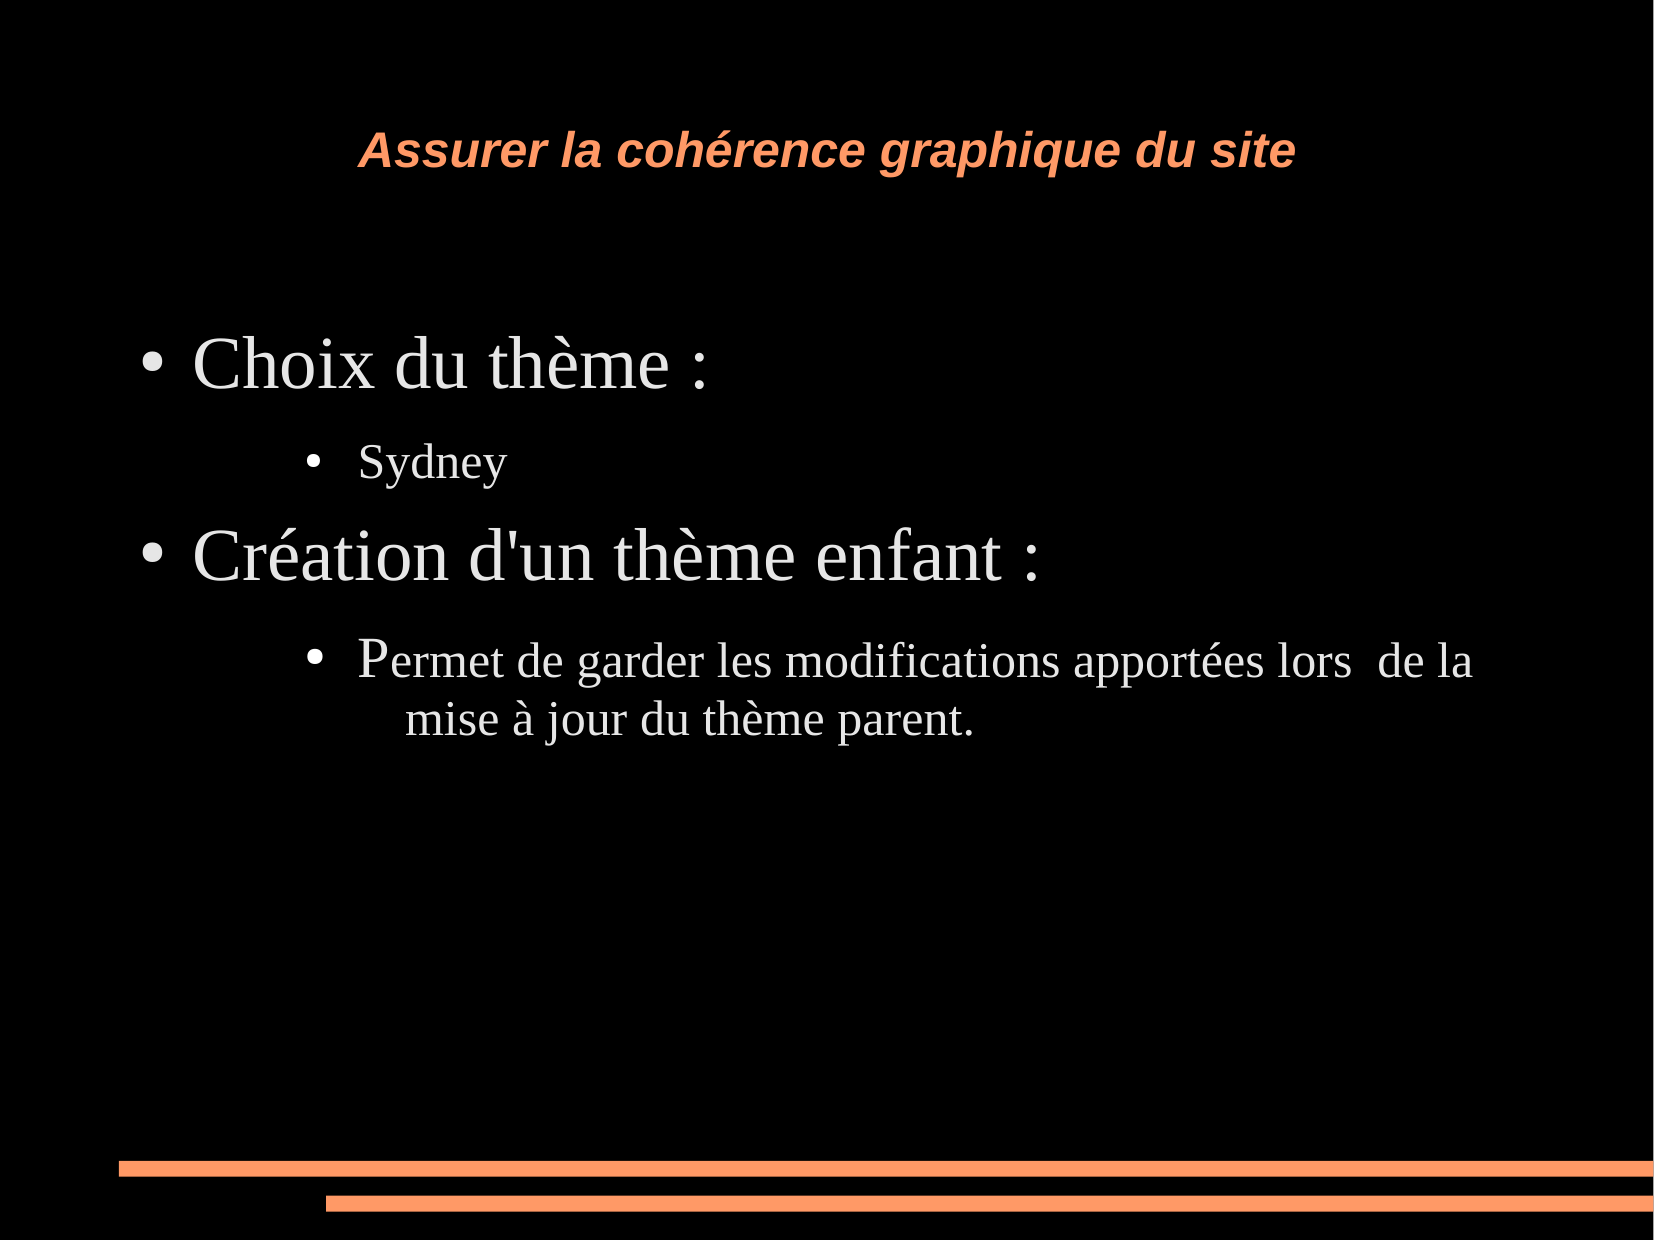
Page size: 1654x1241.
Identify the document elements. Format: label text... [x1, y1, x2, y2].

title Assurer la cohérence graphique du site [121, 46, 1534, 254]
list Choix du thème : Sydney Création d'un thème enfant : Permet de garder les modifications apportées lors de la mise à jour du thème parent. [121, 322, 1561, 1132]
